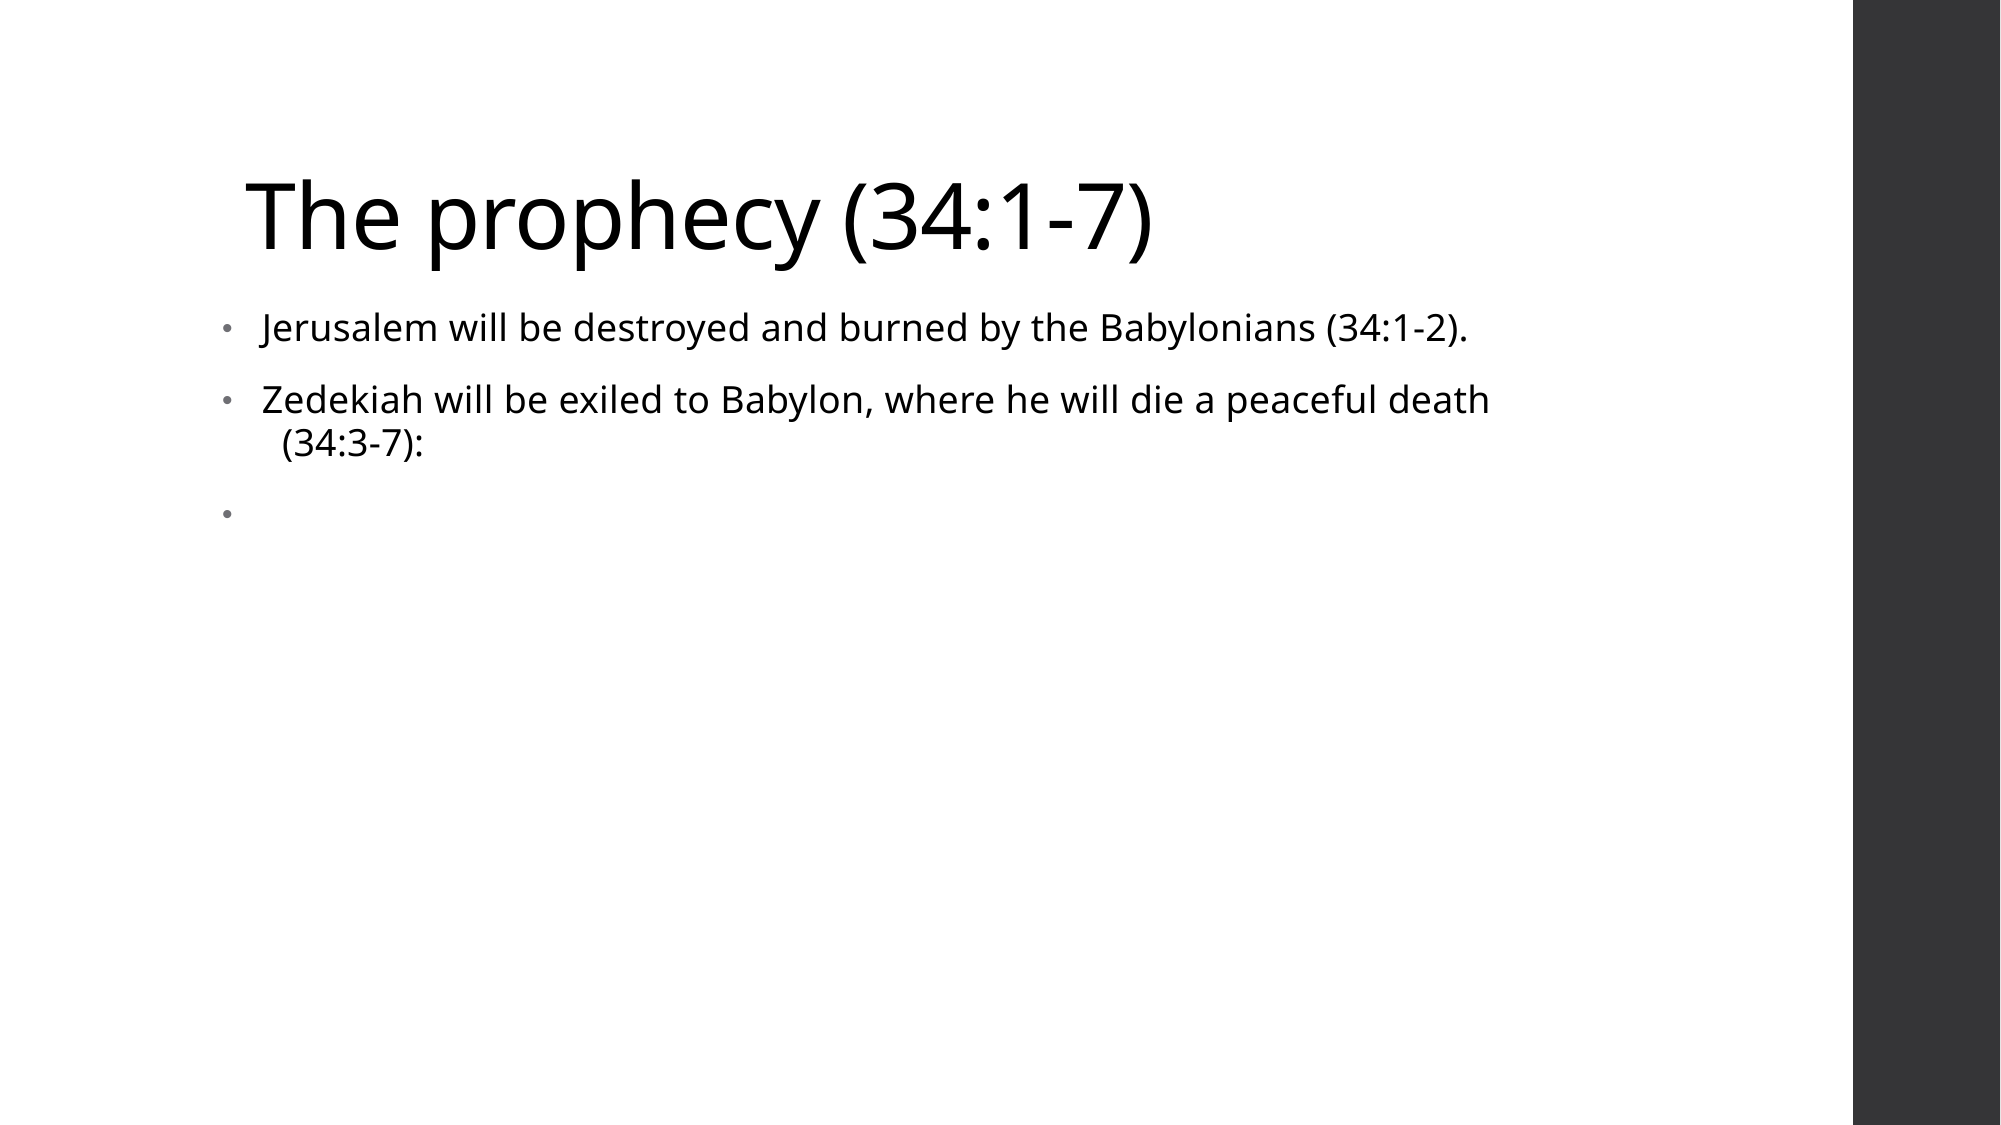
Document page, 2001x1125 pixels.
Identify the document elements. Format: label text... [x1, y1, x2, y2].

title The prophecy (34:1-7) [206, 60, 1797, 278]
list Jerusalem will be destroyed and burned by the Babylonians (34:1-2). Zedekiah will be exiled to Babylon, where he will die a peaceful death (34:3-7): [206, 299, 1617, 1014]
